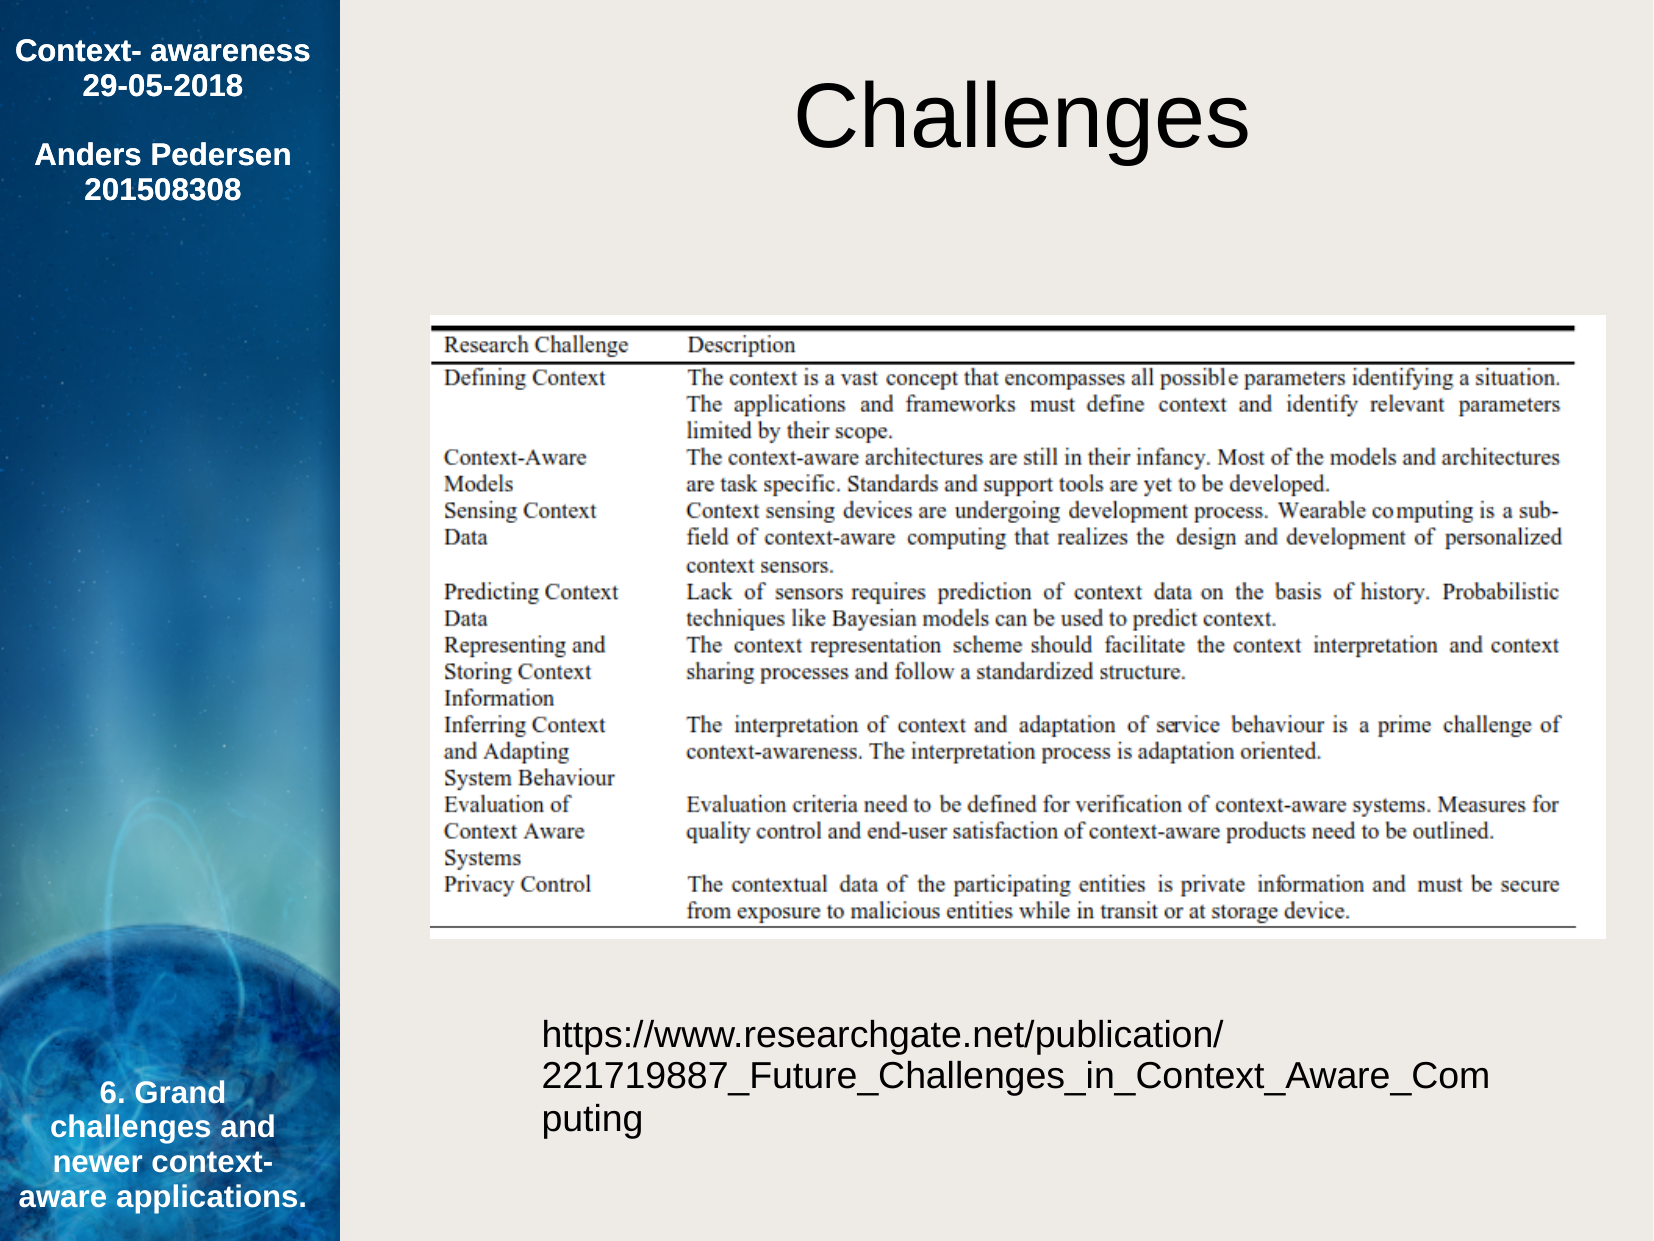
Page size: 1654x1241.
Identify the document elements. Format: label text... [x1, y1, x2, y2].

picture [0, 0, 1654, 1241]
text_box [627, 1113, 637, 1129]
text_box [405, 894, 1622, 1135]
text_box [547, 1113, 557, 1129]
text_box Context- awareness 29-05-2018 Anders Pedersen 201508308 6. Grand challenges and newer context-aware applications. [0, 25, 327, 1241]
text_box Challenges [388, 56, 1654, 175]
text_box https://www.researchgate.net/publication/221719887_Future_Challenges_in_Context_Aware_Computing [526, 1005, 1517, 1105]
